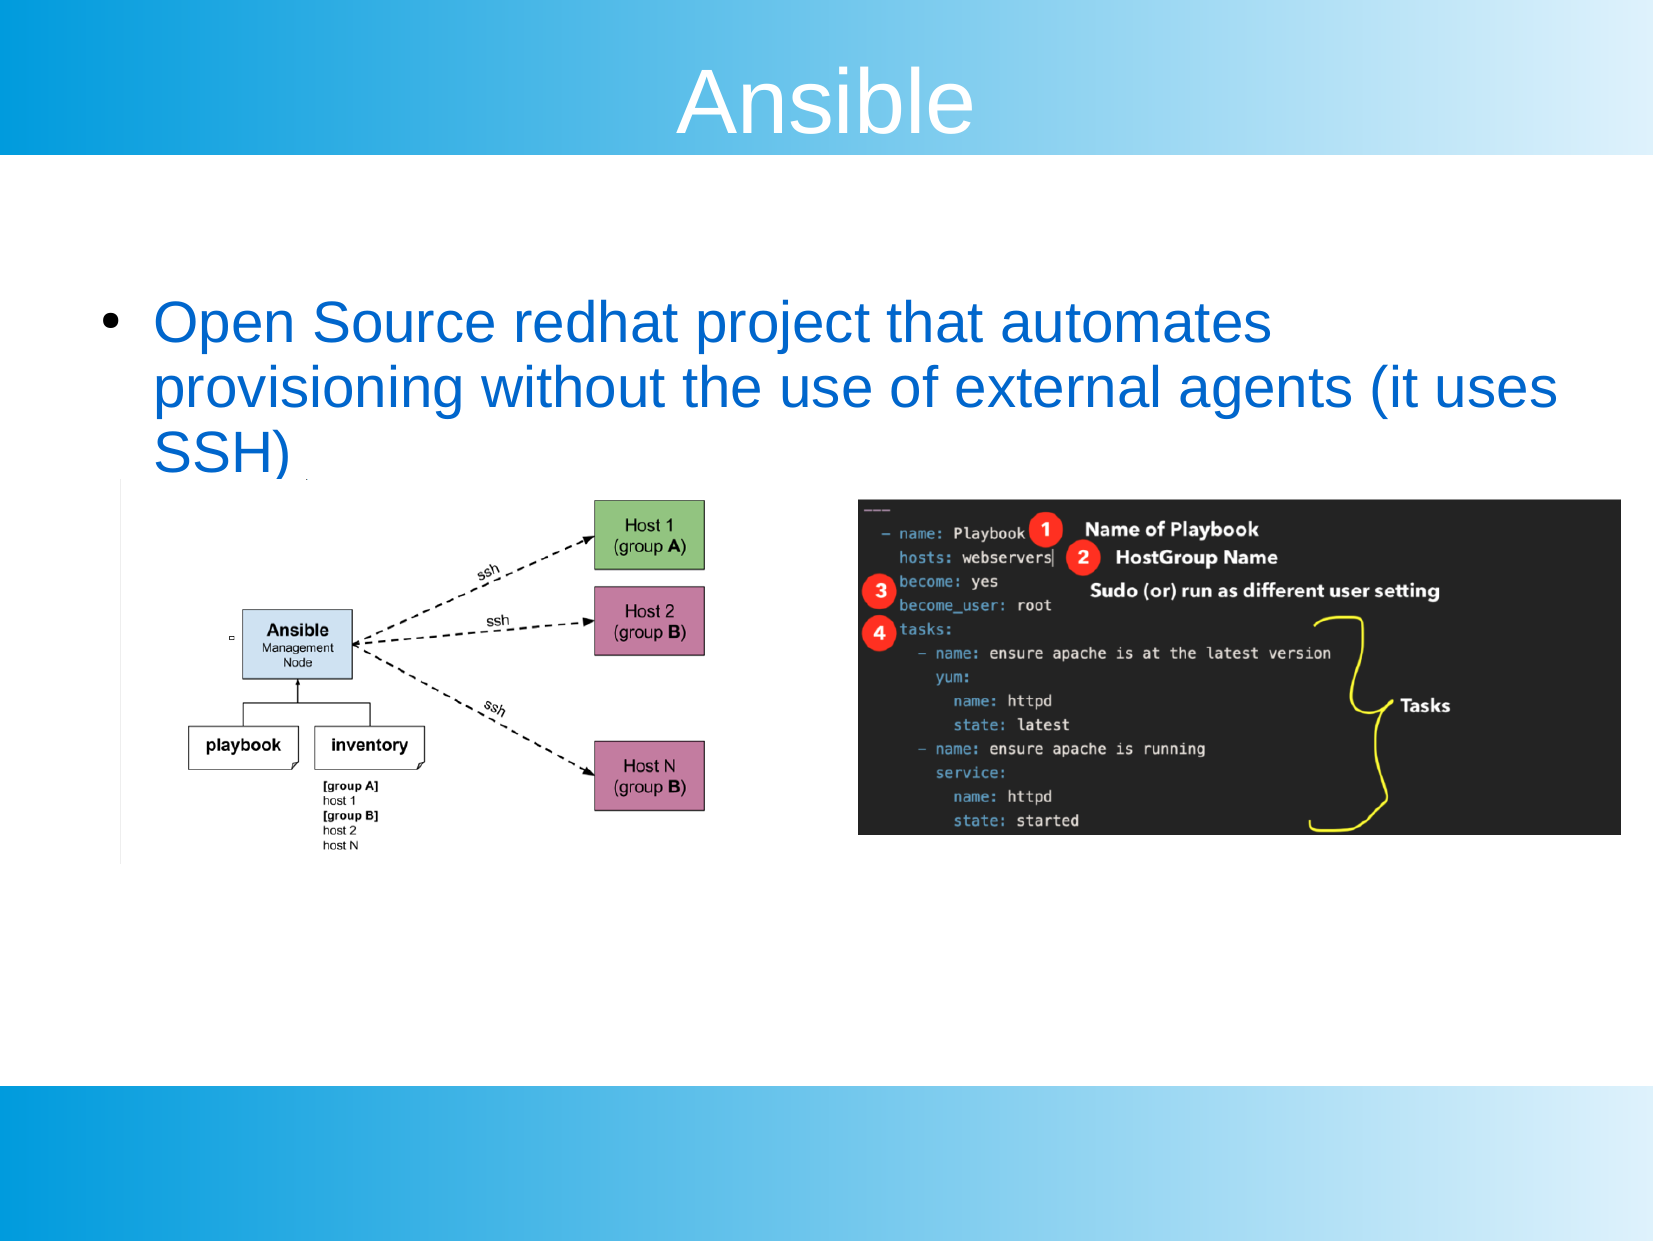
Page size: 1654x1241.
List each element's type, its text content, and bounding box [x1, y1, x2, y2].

title Ansible [82, 49, 1571, 155]
picture [809, 480, 1621, 841]
picture [120, 479, 774, 865]
list Open Source redhat project that automates provisioning without the use of external agents (it uses SSH) [82, 290, 1571, 1010]
